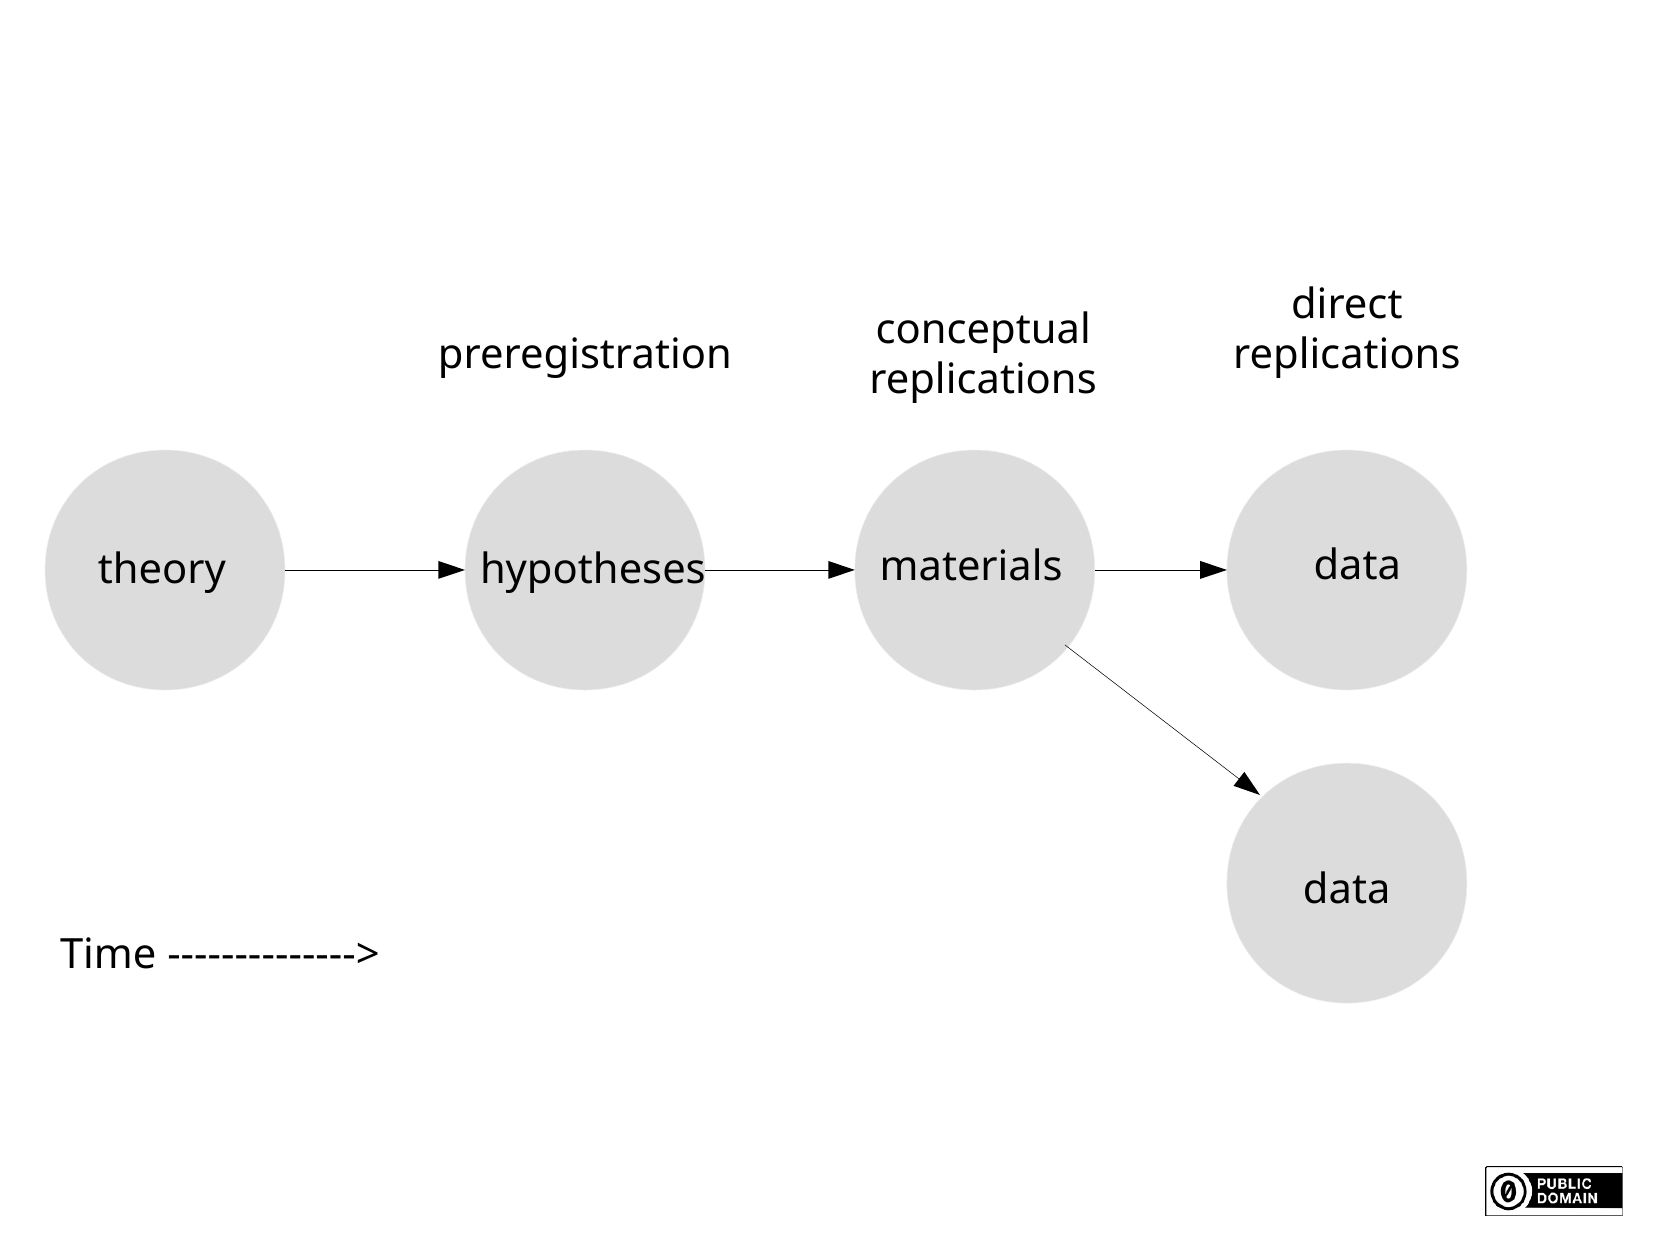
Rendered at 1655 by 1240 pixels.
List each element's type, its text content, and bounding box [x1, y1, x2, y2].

text_box direct replications [1216, 269, 1478, 386]
text_box [1233, 771, 1261, 796]
text_box theory [82, 534, 345, 600]
text_box [471, 451, 699, 534]
text_box [1200, 560, 1226, 579]
text_box data [1226, 529, 1489, 596]
text_box [828, 560, 855, 579]
text_box [856, 451, 1091, 689]
text_box [1485, 1167, 1623, 1215]
text_box Time --------------> [45, 919, 452, 986]
text_box materials [864, 531, 1126, 598]
text_box [1235, 451, 1459, 529]
text_box data [1216, 854, 1478, 920]
text_box [1231, 764, 1463, 854]
text_box [1231, 596, 1463, 689]
text_box hypotheses [465, 534, 727, 600]
text_box [470, 600, 700, 689]
text_box [438, 560, 465, 579]
text_box [1233, 920, 1460, 1002]
text_box [46, 451, 280, 689]
text_box conceptual replications [852, 294, 1114, 411]
text_box preregistration [420, 319, 750, 386]
